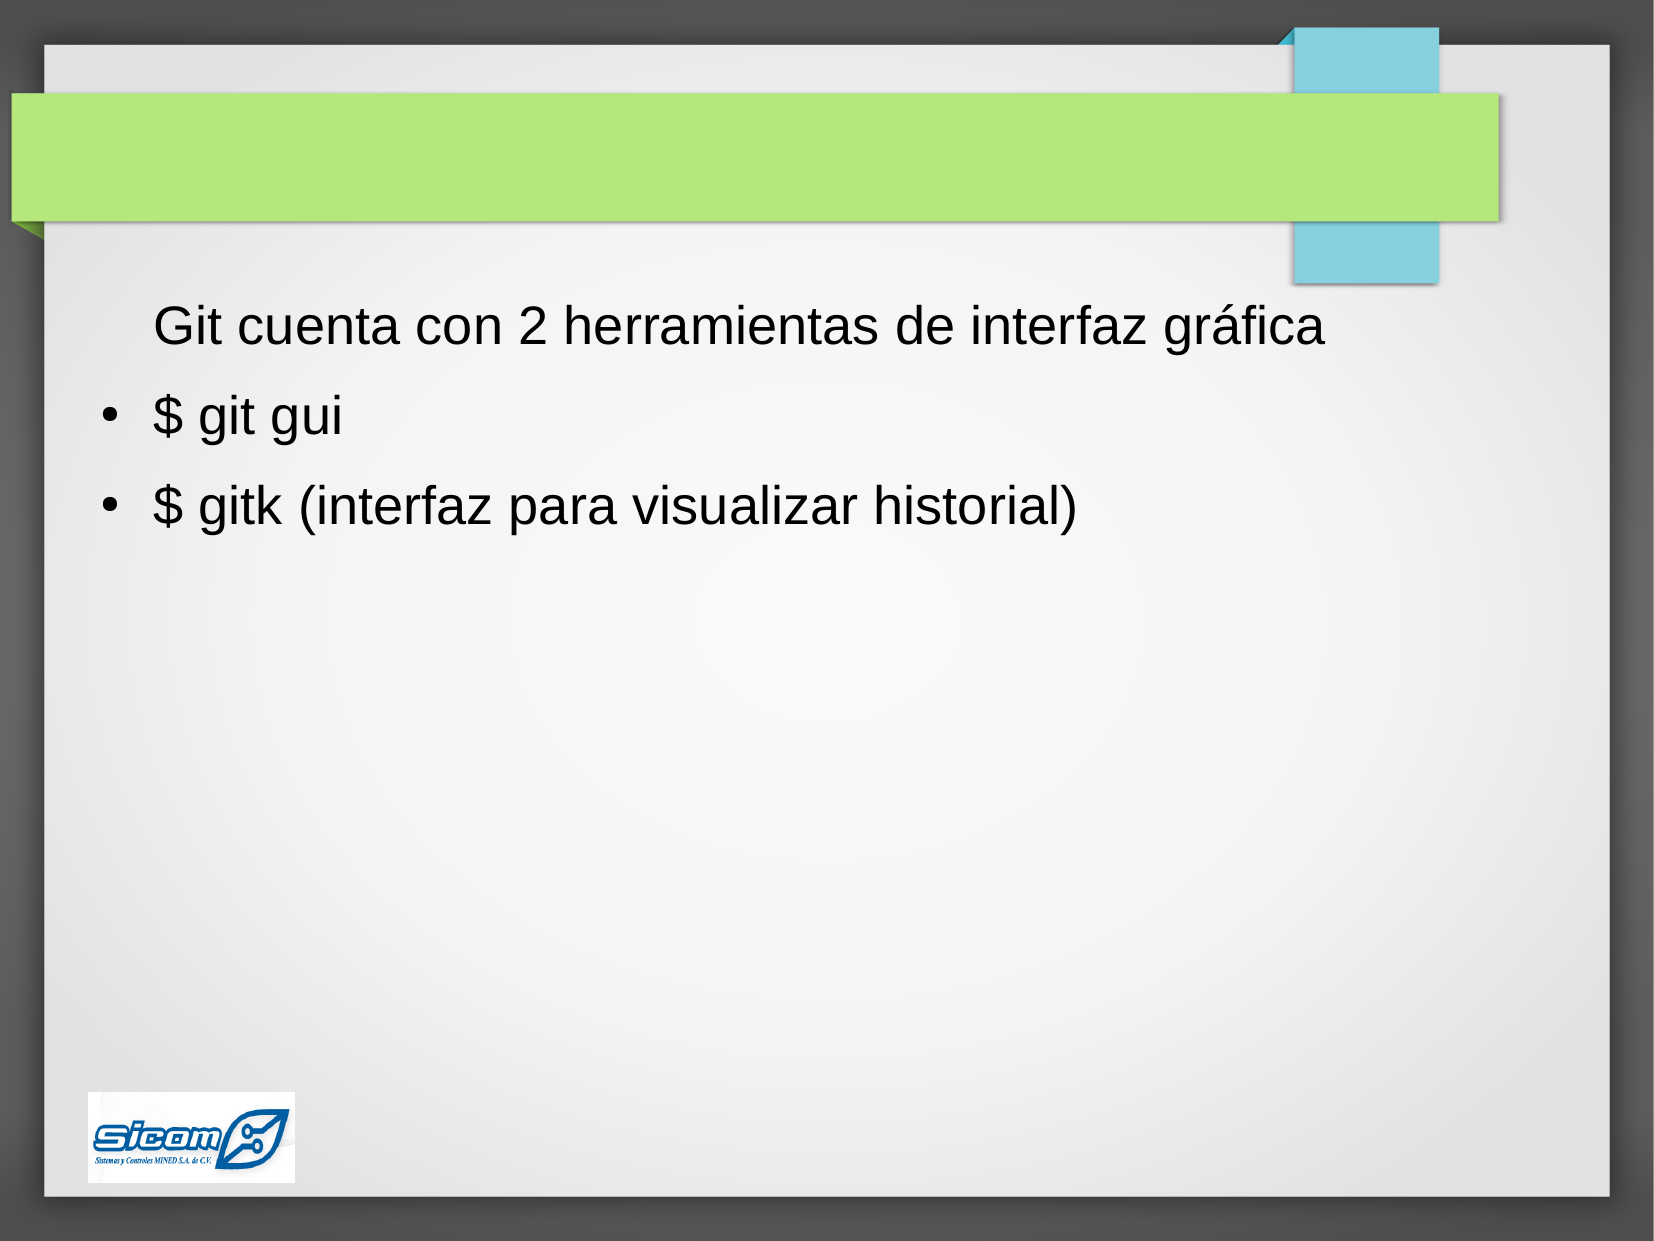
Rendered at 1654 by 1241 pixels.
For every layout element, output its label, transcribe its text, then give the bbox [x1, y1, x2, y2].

picture [0, 0, 1654, 1241]
list Git cuenta con 2 herramientas de interfaz gráfica $ git gui $ gitk (interfaz para visualizar historial) [82, 295, 1571, 1015]
